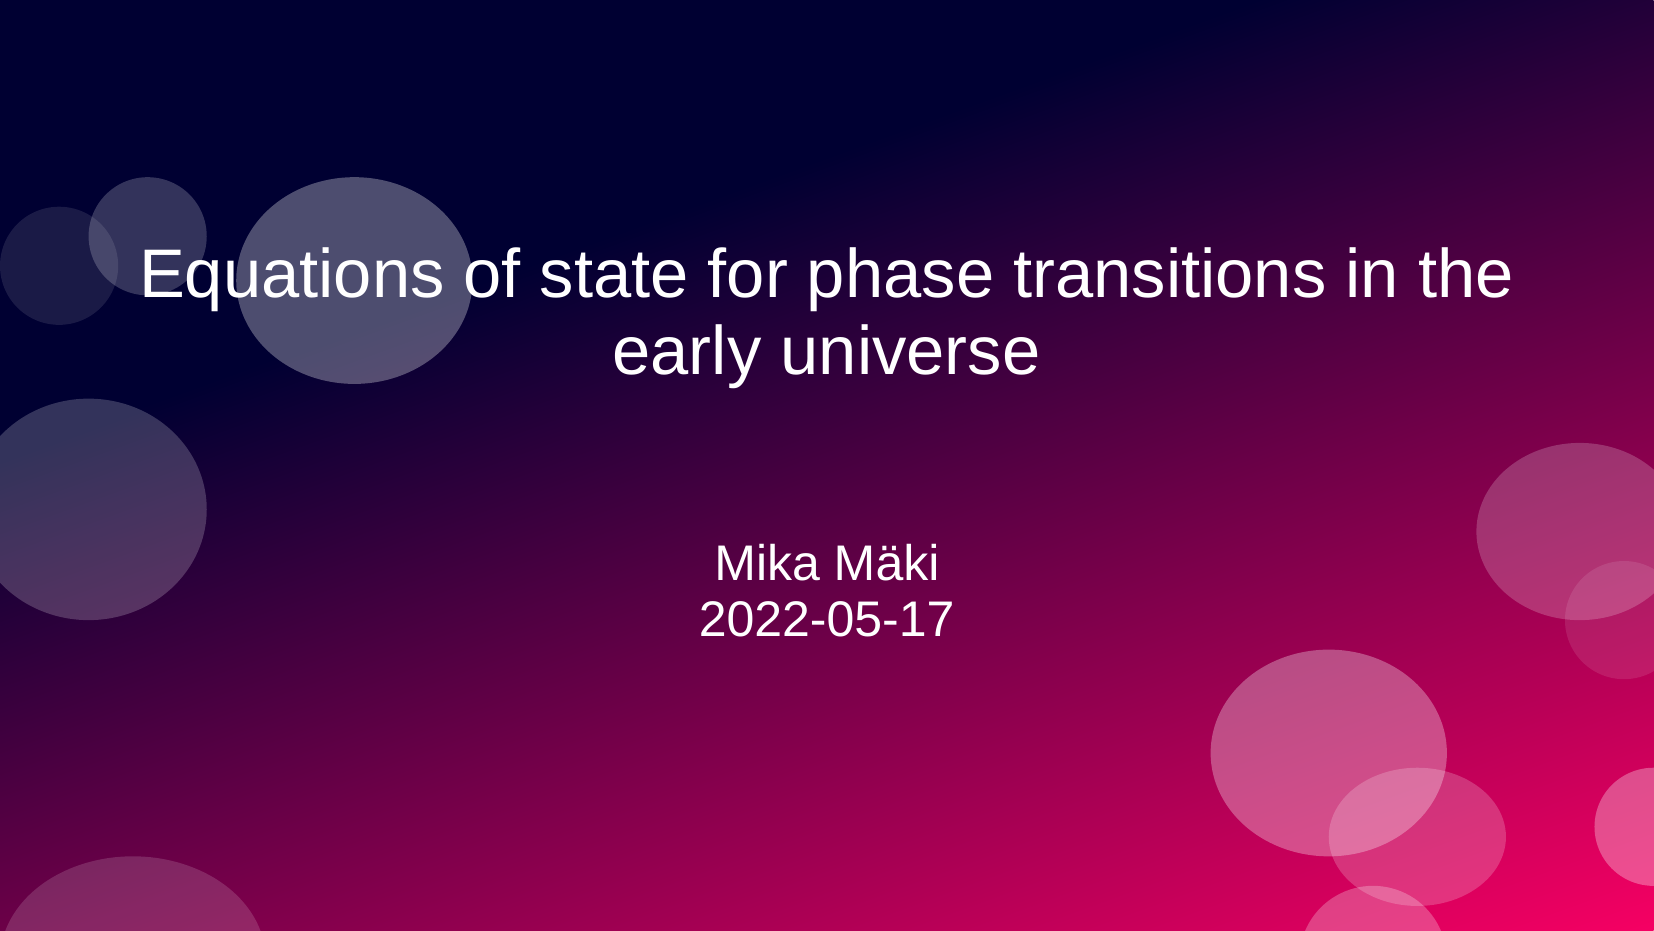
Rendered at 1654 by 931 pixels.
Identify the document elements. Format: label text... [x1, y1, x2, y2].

subtitle Mika Mäki 2022-05-17 [82, 425, 1571, 758]
title Equations of state for phase transitions in the early universe [82, 234, 1571, 390]
